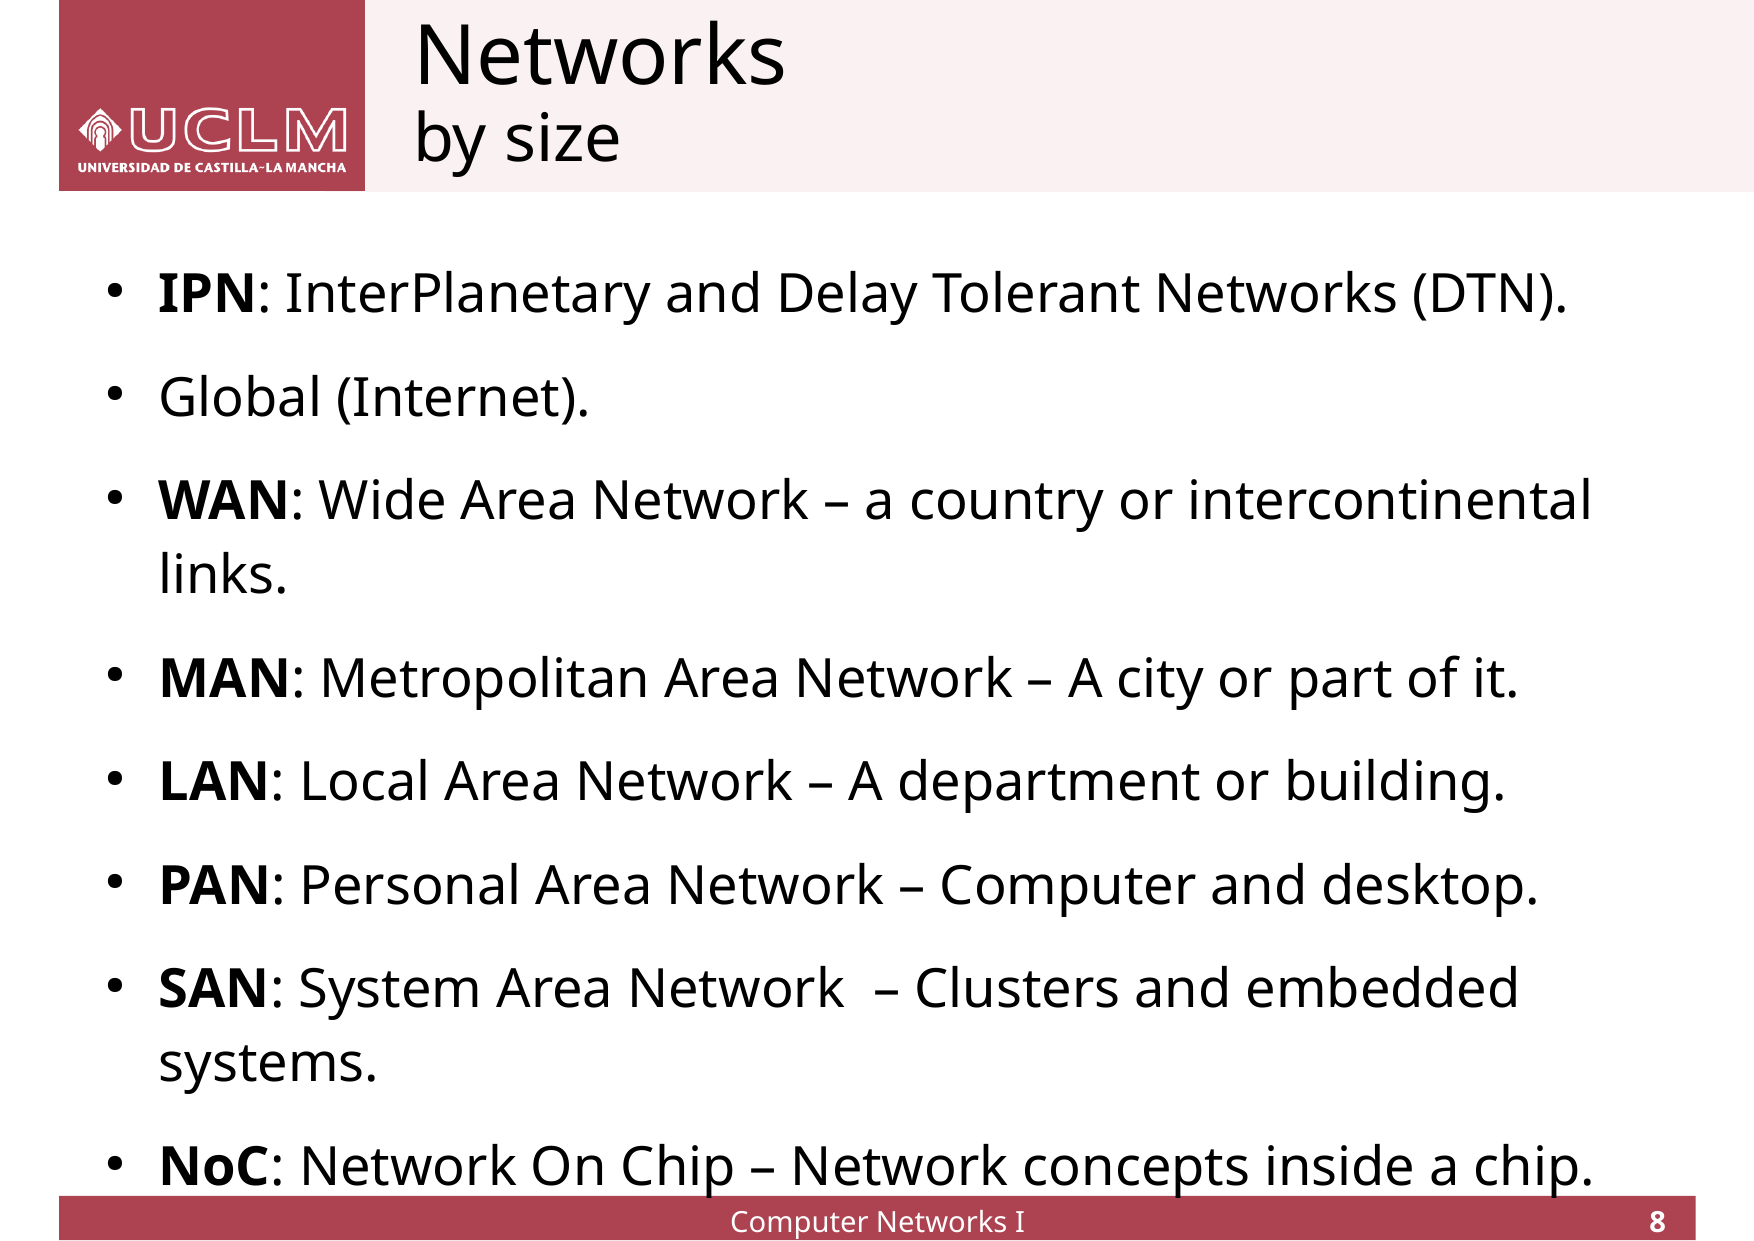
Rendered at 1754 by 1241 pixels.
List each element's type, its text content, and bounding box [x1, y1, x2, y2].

title Networks by size [413, 0, 1667, 198]
list IPN: InterPlanetary and Delay Tolerant Networks (DTN). Global (Internet). WAN: Wide Area Network – a country or intercontinental links. MAN: Metropolitan Area Network – A city or part of it. LAN: Local Area Network – A department or building. PAN: Personal Area Network – Computer and desktop. SAN: System Area Network – Clusters and embedded systems. NoC: Network On Chip – Network concepts inside a chip. [87, 254, 1684, 1174]
picture [59, 0, 365, 191]
